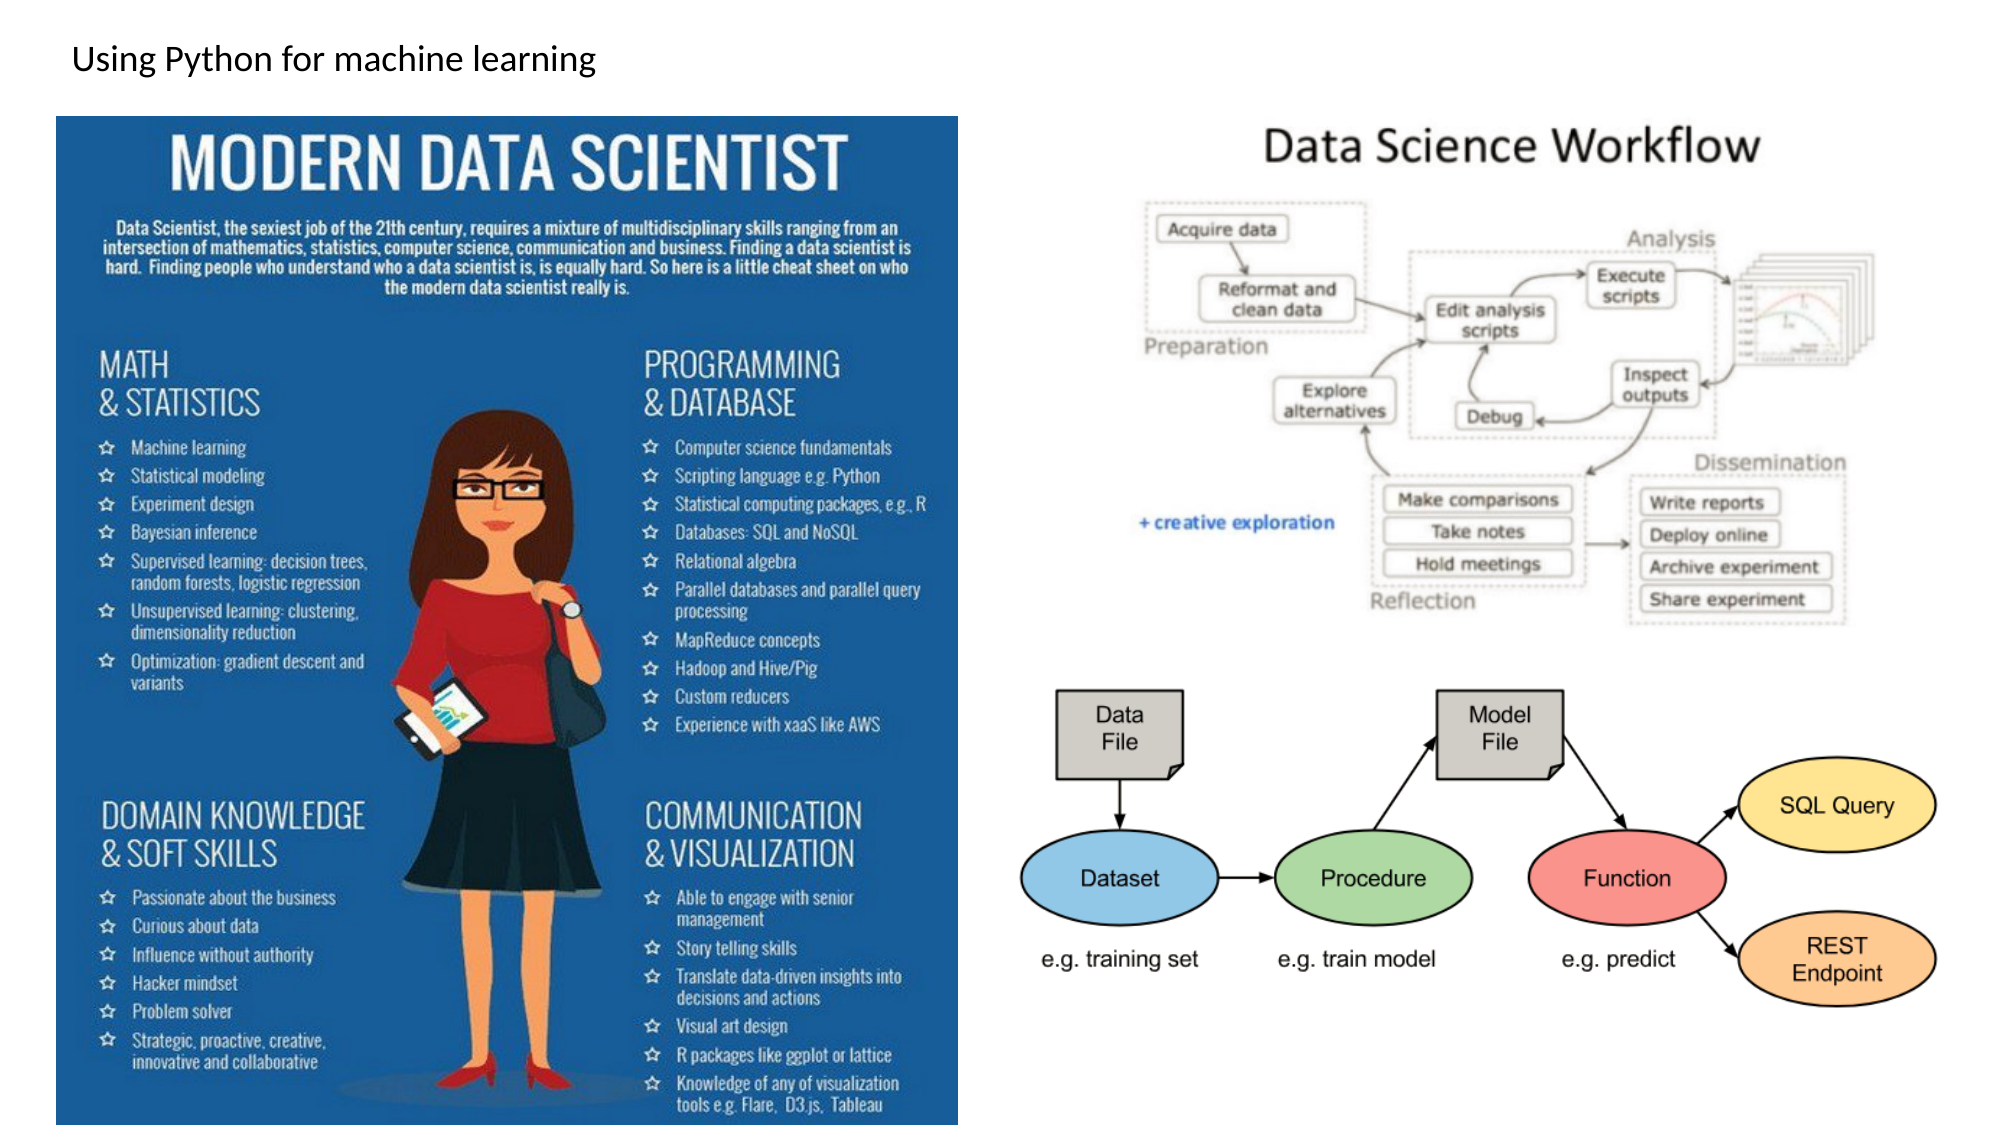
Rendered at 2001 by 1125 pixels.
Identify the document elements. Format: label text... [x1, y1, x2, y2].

picture [1125, 116, 1884, 639]
picture [1017, 684, 1955, 1031]
picture [56, 116, 958, 1125]
text_box Using Python for machine learning [56, 26, 1542, 87]
